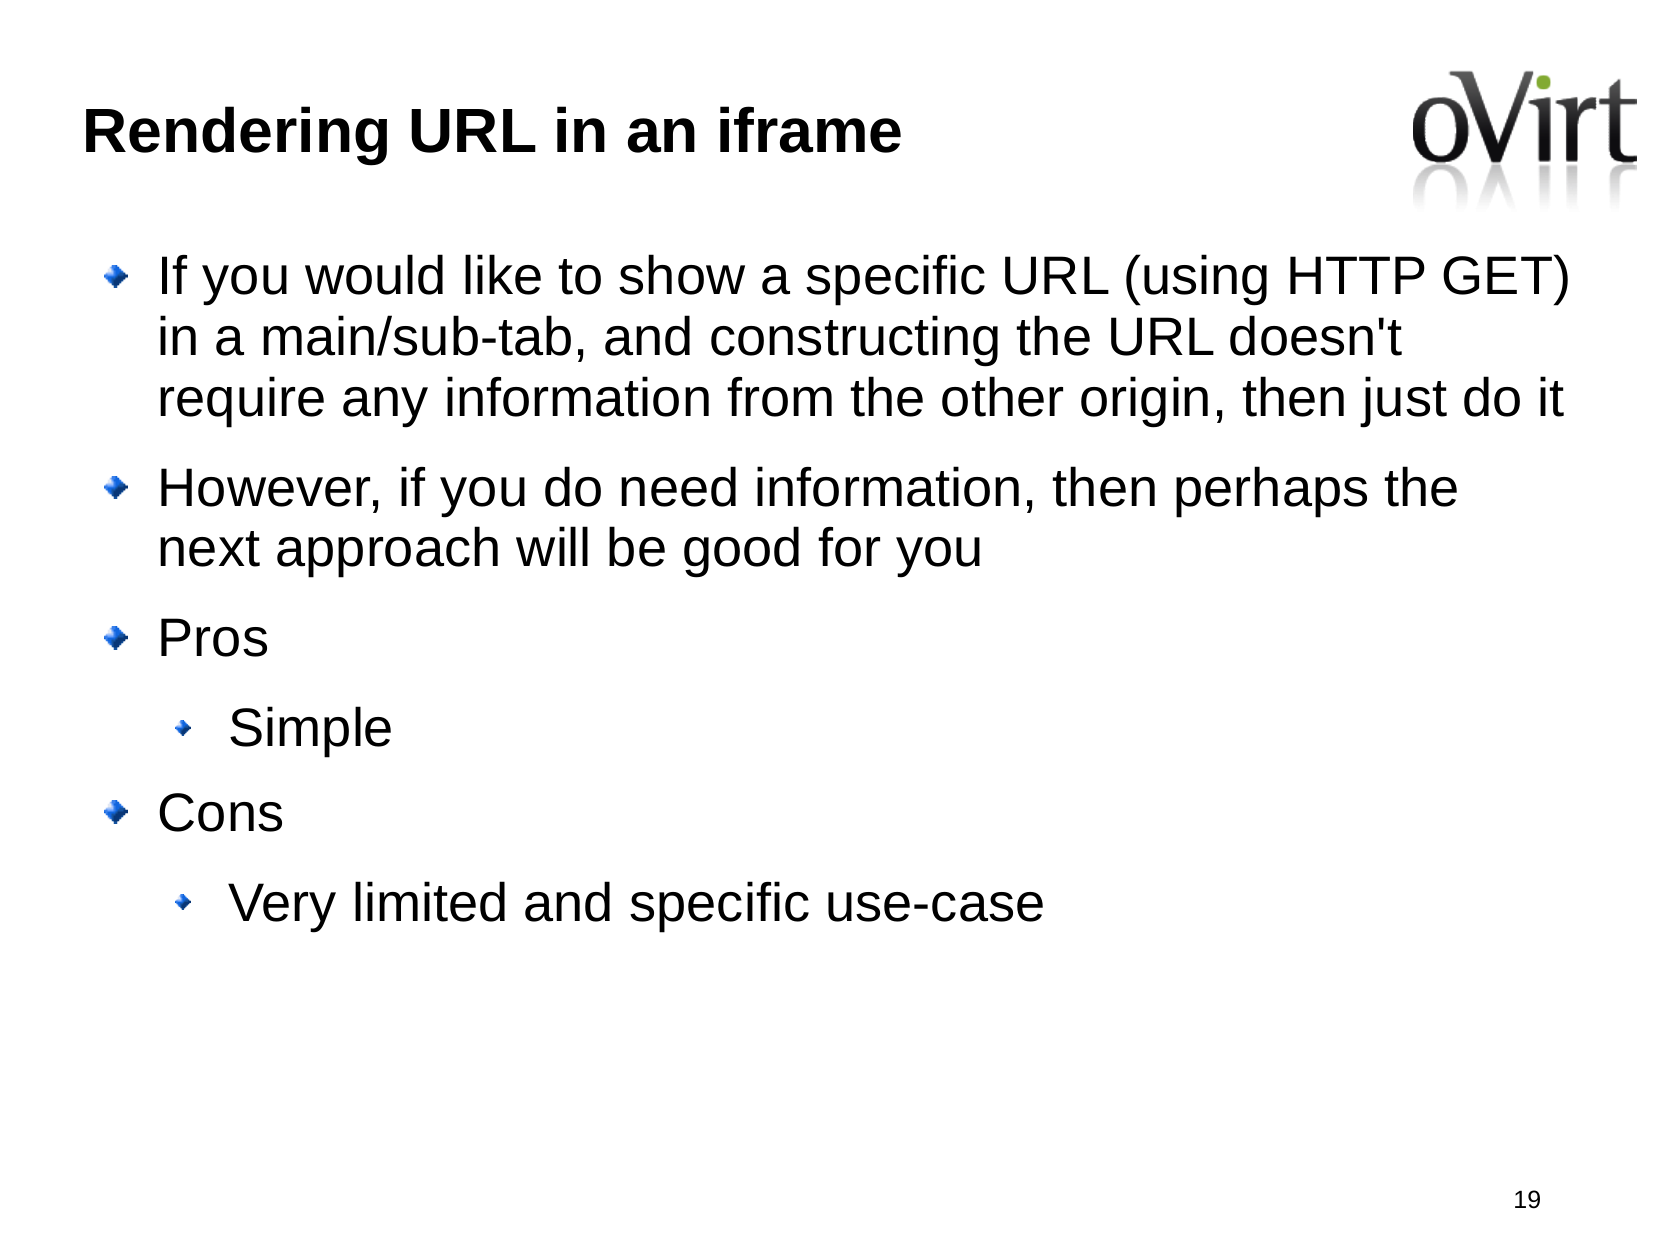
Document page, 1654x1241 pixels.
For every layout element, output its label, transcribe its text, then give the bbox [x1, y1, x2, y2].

picture [1413, 63, 1637, 212]
title Rendering URL in an iframe [82, 37, 1303, 226]
list If you would like to show a specific URL (using HTTP GET) in a main/sub-tab, and constructing the URL doesn't require any information from the other origin, then just do it However, if you do need information, then perhaps the next approach will be good for you Pros Simple Cons Very limited and specific use-case [86, 246, 1576, 1206]
